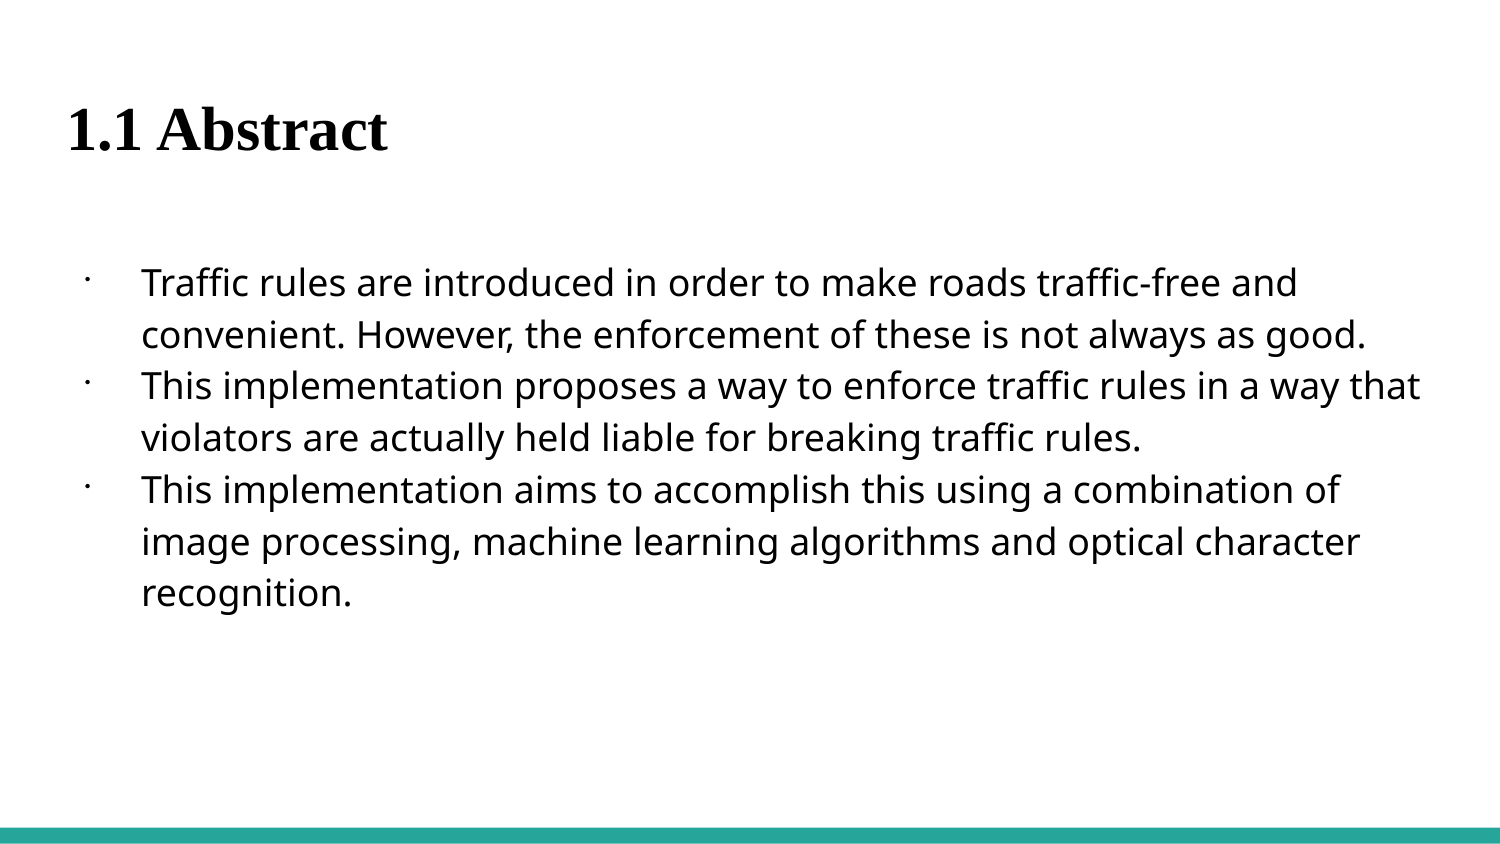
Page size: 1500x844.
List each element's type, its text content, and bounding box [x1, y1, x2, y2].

list Traffic rules are introduced in order to make roads traffic-free and convenient. However, the enforcement of these is not always as good. This implementation proposes a way to enforce traffic rules in a way that violators are actually held liable for breaking traffic rules. This implementation aims to accomplish this using a combination of image processing, machine learning algorithms and optical character recognition. [51, 192, 1449, 750]
title 1.1 Abstract [51, 72, 1449, 174]
